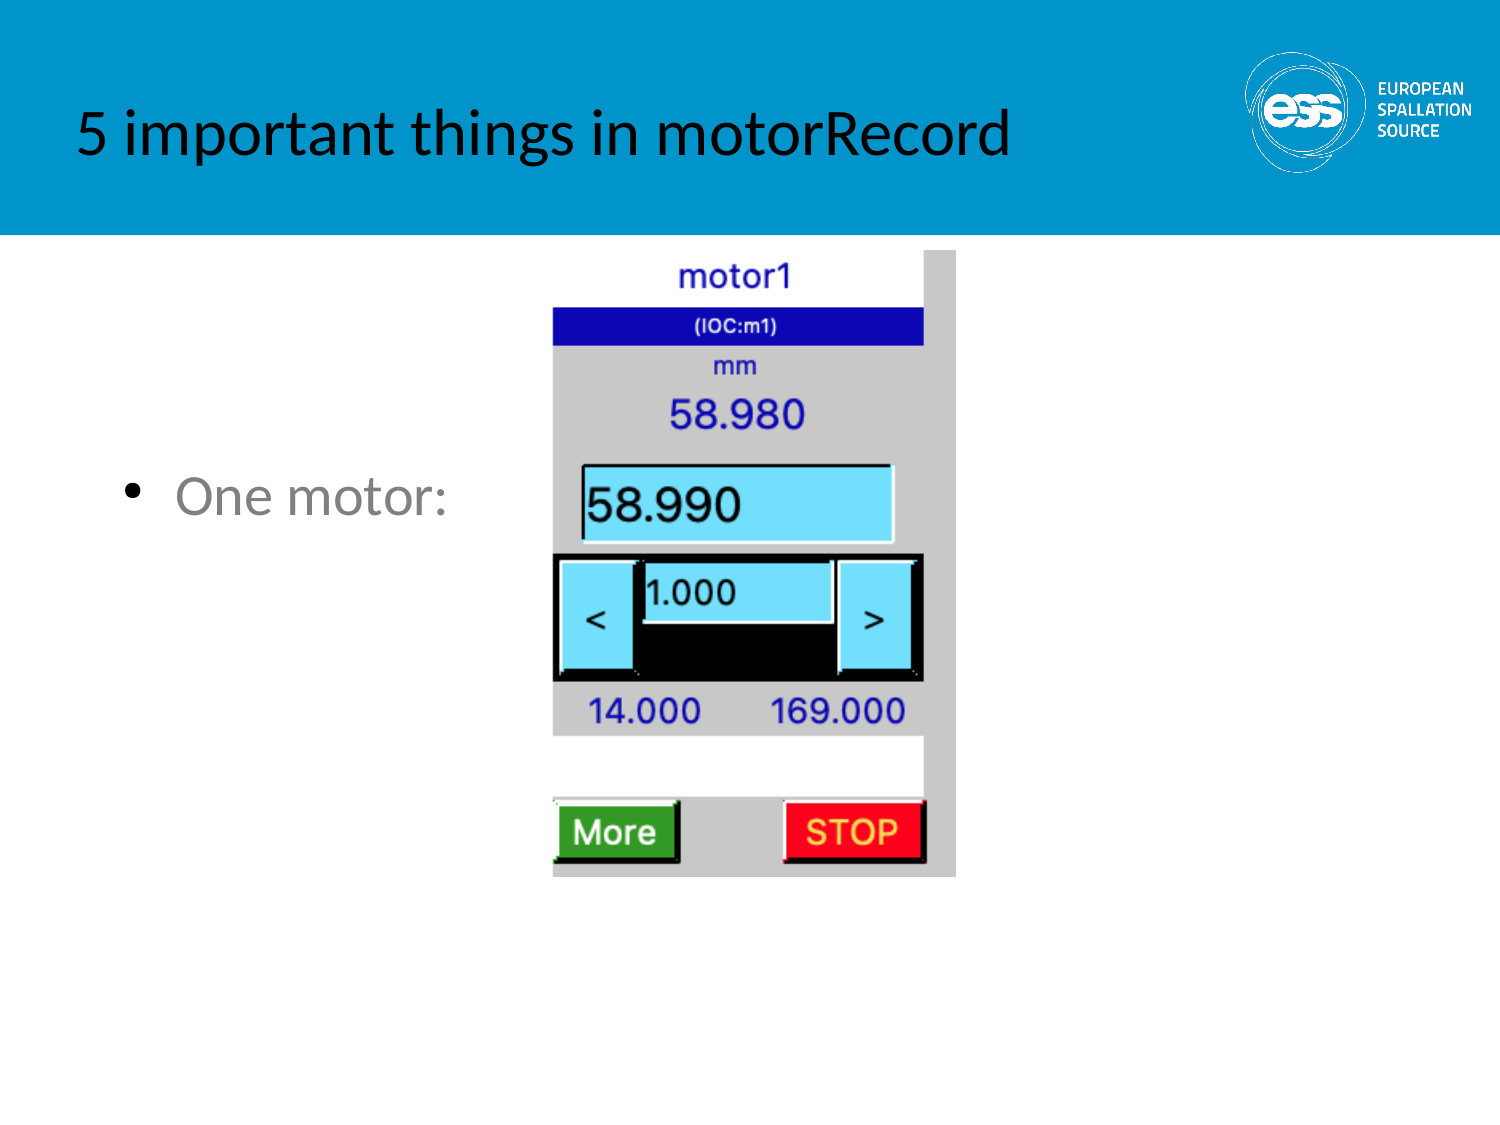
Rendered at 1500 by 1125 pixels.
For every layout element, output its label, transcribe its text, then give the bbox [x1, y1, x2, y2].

picture [1454, 83, 1458, 94]
picture [1432, 125, 1438, 136]
title 5 important things in motorRecord [75, 45, 1247, 233]
picture [550, 250, 956, 877]
picture [1264, 94, 1342, 127]
picture [1379, 83, 1385, 94]
picture [1400, 83, 1407, 94]
picture [1422, 125, 1428, 134]
picture [1443, 86, 1450, 93]
picture [1423, 83, 1430, 94]
list One motor: [90, 450, 1441, 1125]
picture [1409, 104, 1415, 115]
picture [1398, 109, 1406, 115]
picture [1436, 104, 1444, 115]
picture [1418, 104, 1423, 115]
picture [1389, 104, 1393, 115]
